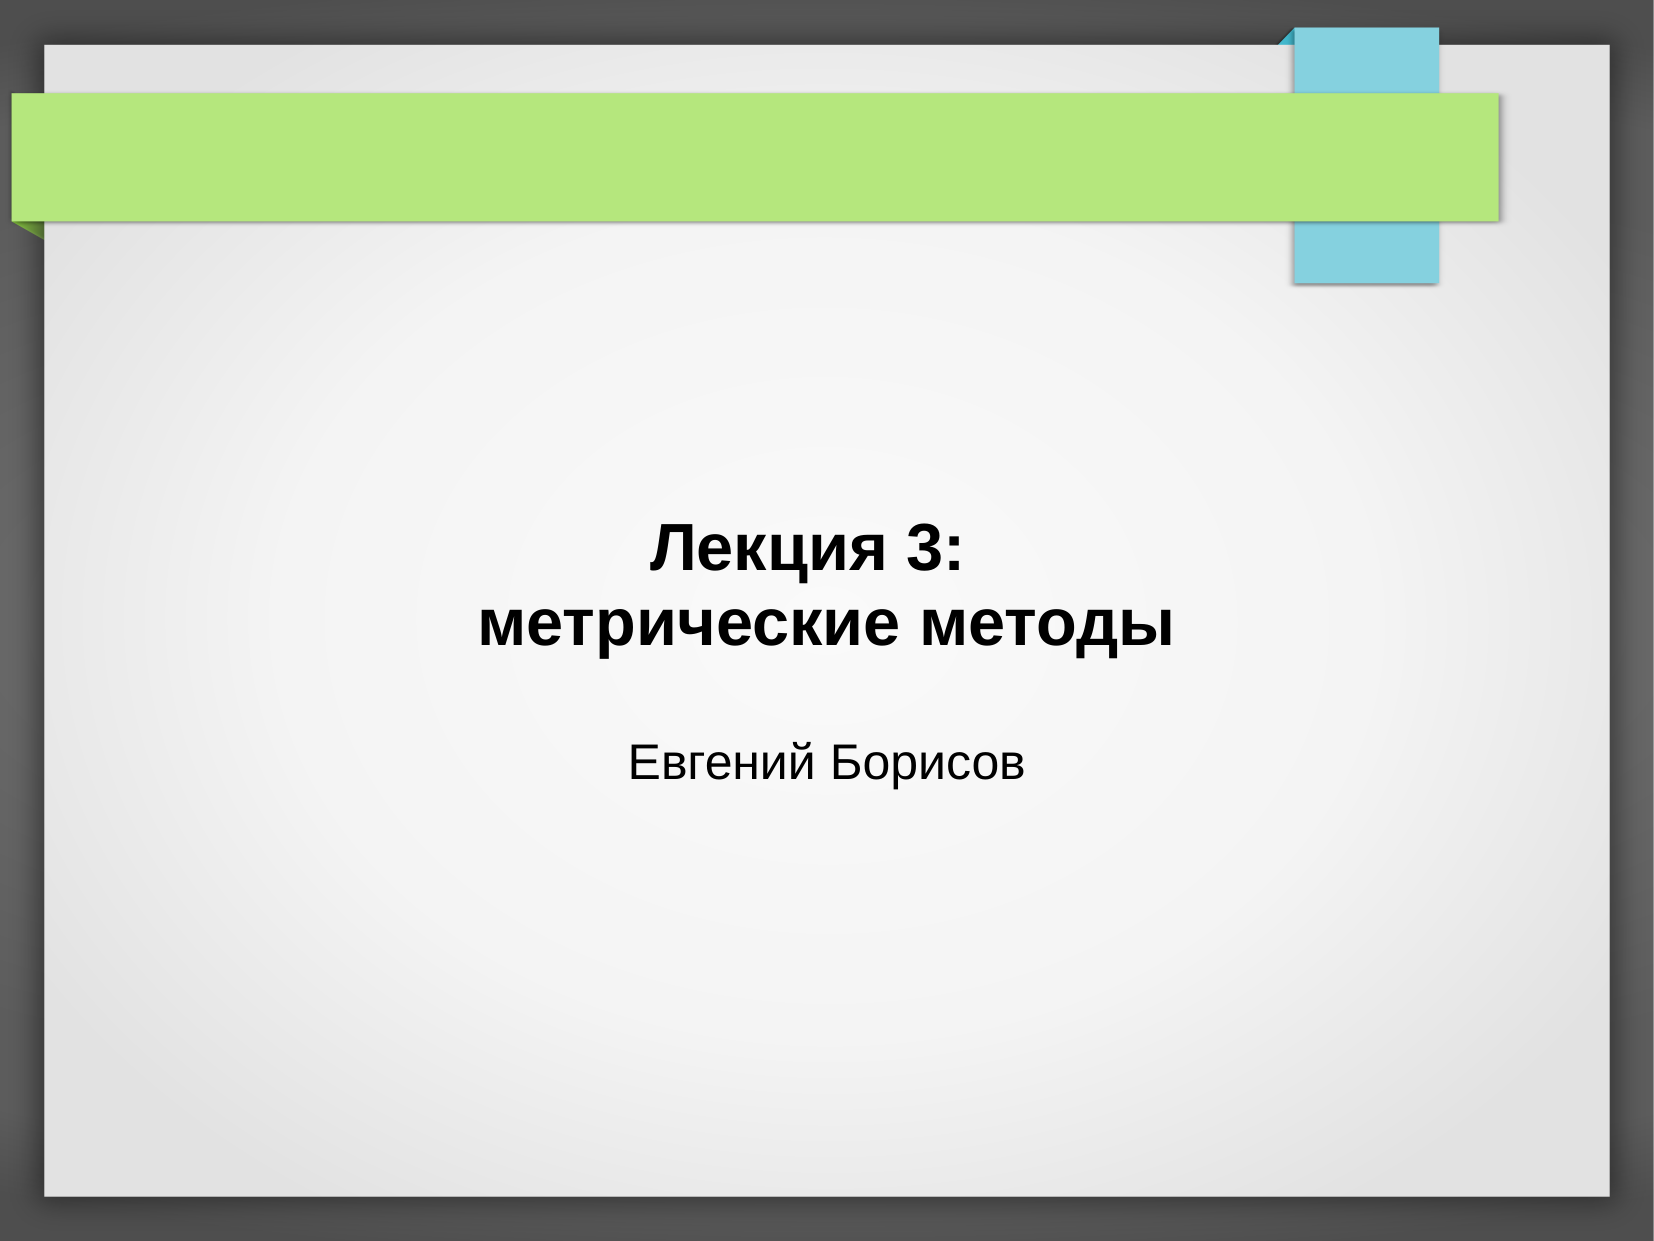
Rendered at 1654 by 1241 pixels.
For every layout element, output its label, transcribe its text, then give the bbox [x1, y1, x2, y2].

subtitle Лекция 3: метрические методы Евгений Борисов [82, 290, 1571, 1010]
picture [0, 0, 1654, 1241]
